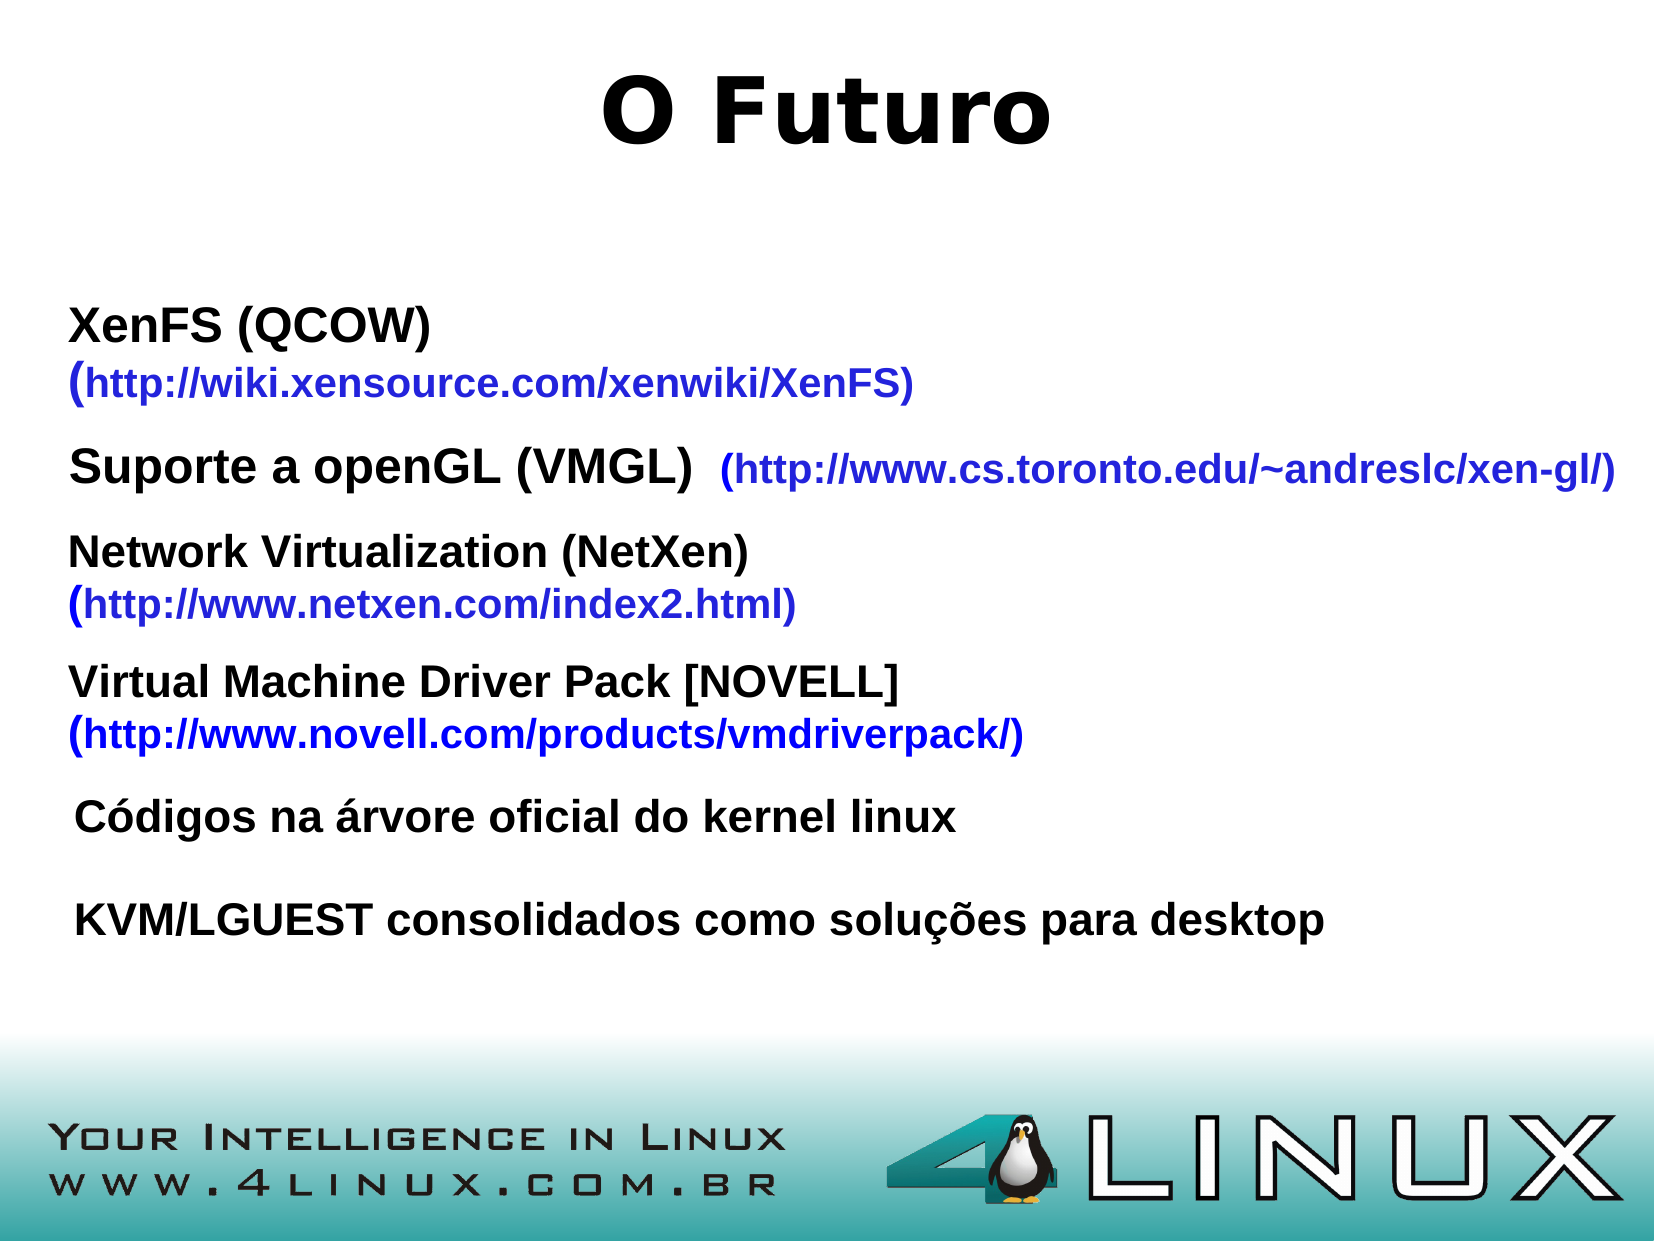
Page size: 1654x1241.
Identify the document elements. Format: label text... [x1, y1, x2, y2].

picture [885, 1104, 1625, 1211]
title O Futuro [0, 8, 1654, 216]
text_box XenFS (QCOW) (http://wiki.xensource.com/xenwiki/XenFS) [53, 289, 1607, 416]
text_box Códigos na árvore oficial do kernel linux KVM/LGUEST consolidados como soluções para desktop [59, 784, 1625, 1004]
text_box Suporte a openGL (VMGL) (http://www.cs.toronto.edu/~andreslc/xen-gl/) [54, 431, 1654, 502]
picture [47, 1121, 786, 1196]
text_box Network Virtualization (NetXen) (http://www.netxen.com/index2.html) [52, 518, 816, 636]
text_box Virtual Machine Driver Pack [NOVELL] (http://www.novell.com/products/vmdriverpack/) [53, 648, 1654, 766]
